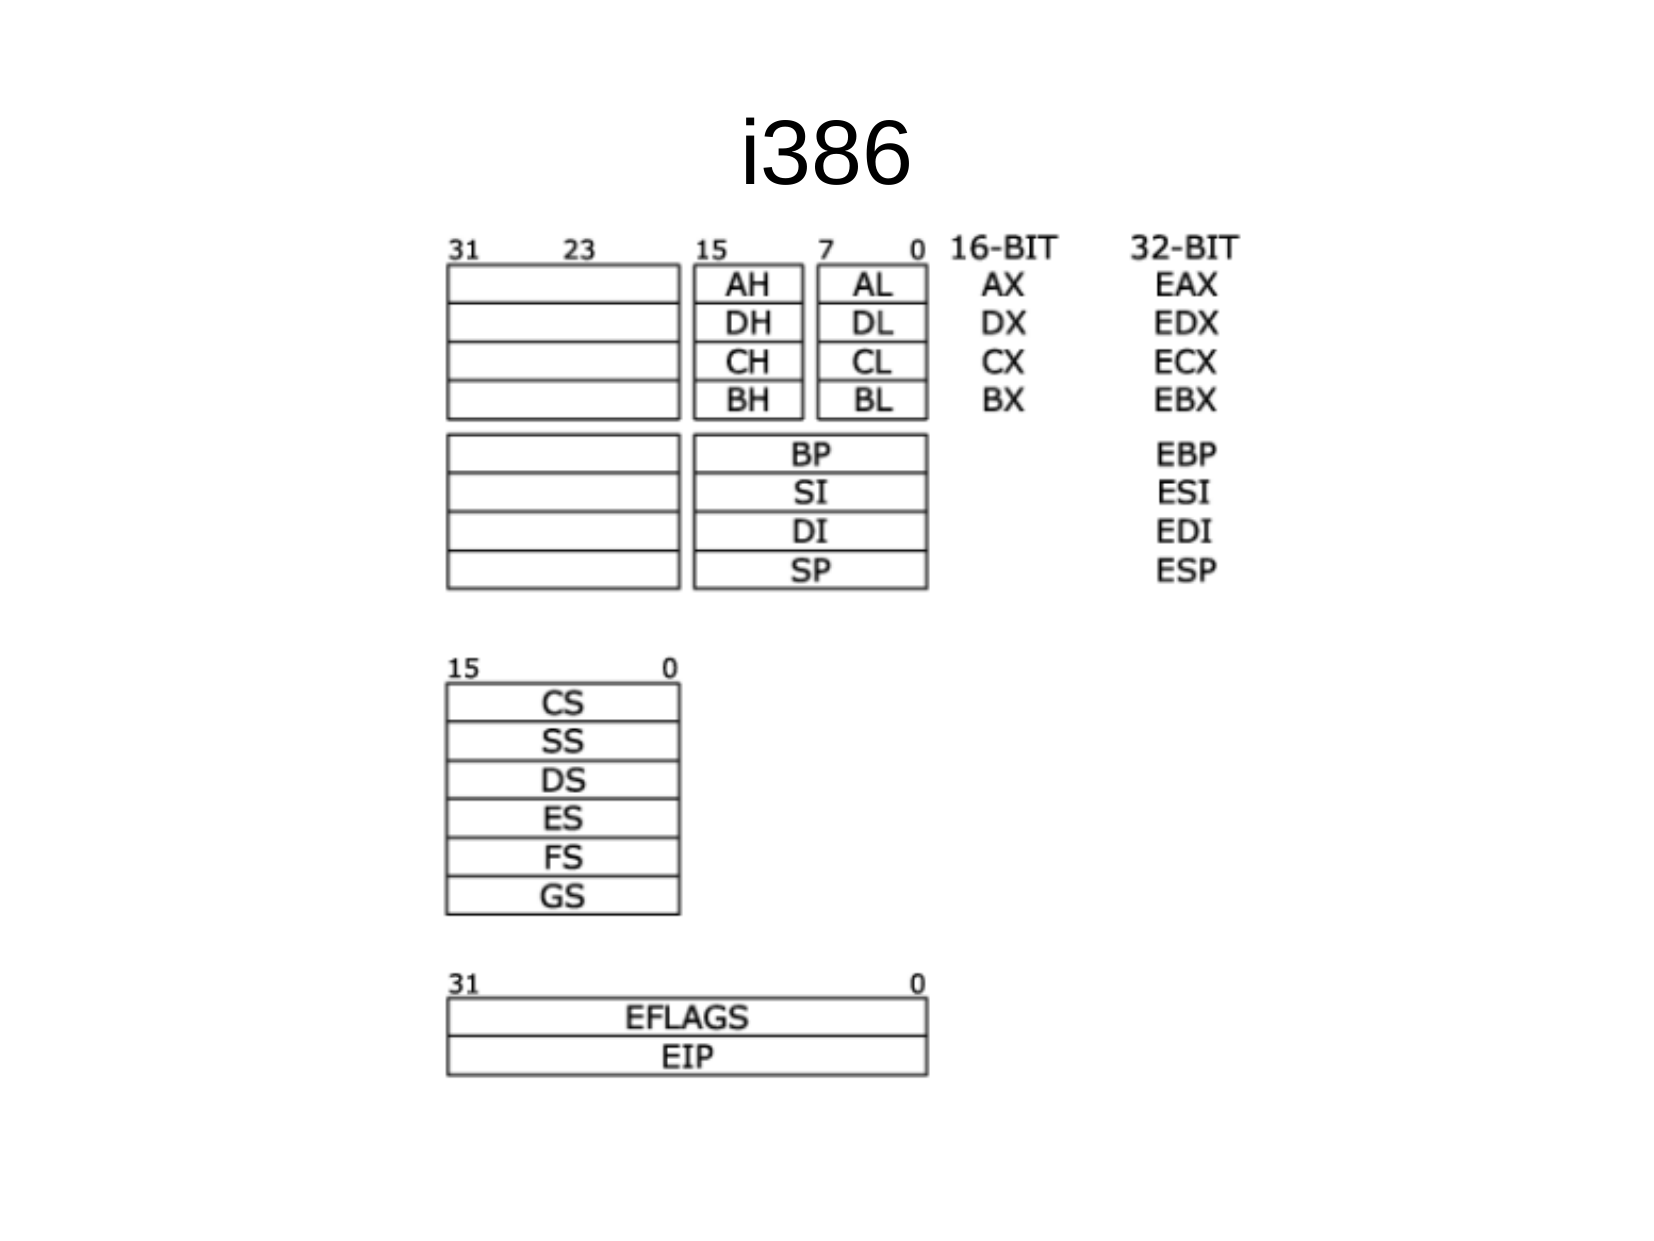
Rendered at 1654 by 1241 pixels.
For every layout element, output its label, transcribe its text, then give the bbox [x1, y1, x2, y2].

title i386 [82, 49, 1571, 257]
picture [389, 188, 1292, 1125]
